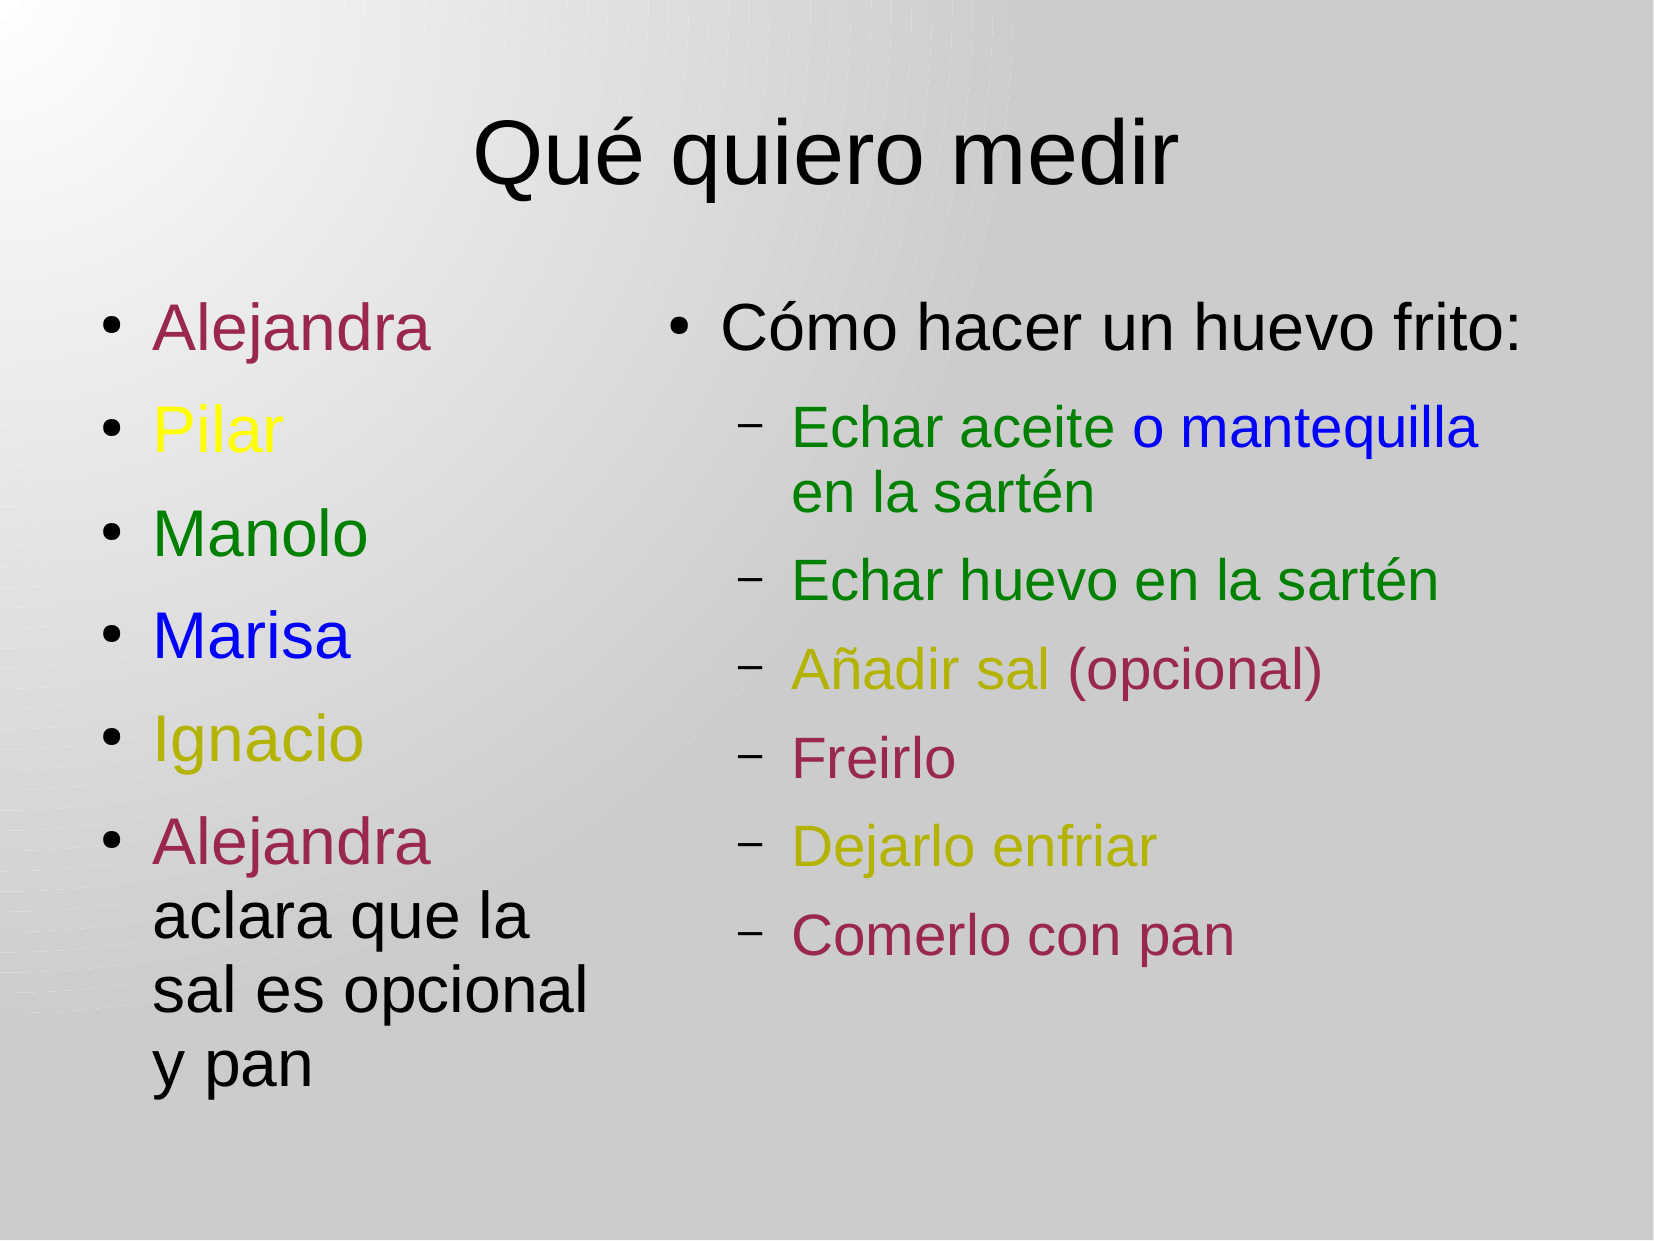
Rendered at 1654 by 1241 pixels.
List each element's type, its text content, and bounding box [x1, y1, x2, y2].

title Qué quiero medir [82, 49, 1571, 257]
list Cómo hacer un huevo frito: Echar aceite o mantequilla en la sartén Echar huevo en la sartén Añadir sal (opcional) Freirlo Dejarlo enfriar Comerlo con pan [649, 290, 1539, 1109]
list Alejandra Pilar Manolo Marisa Ignacio Alejandra aclara que la sal es opcional y pan [82, 290, 591, 1109]
